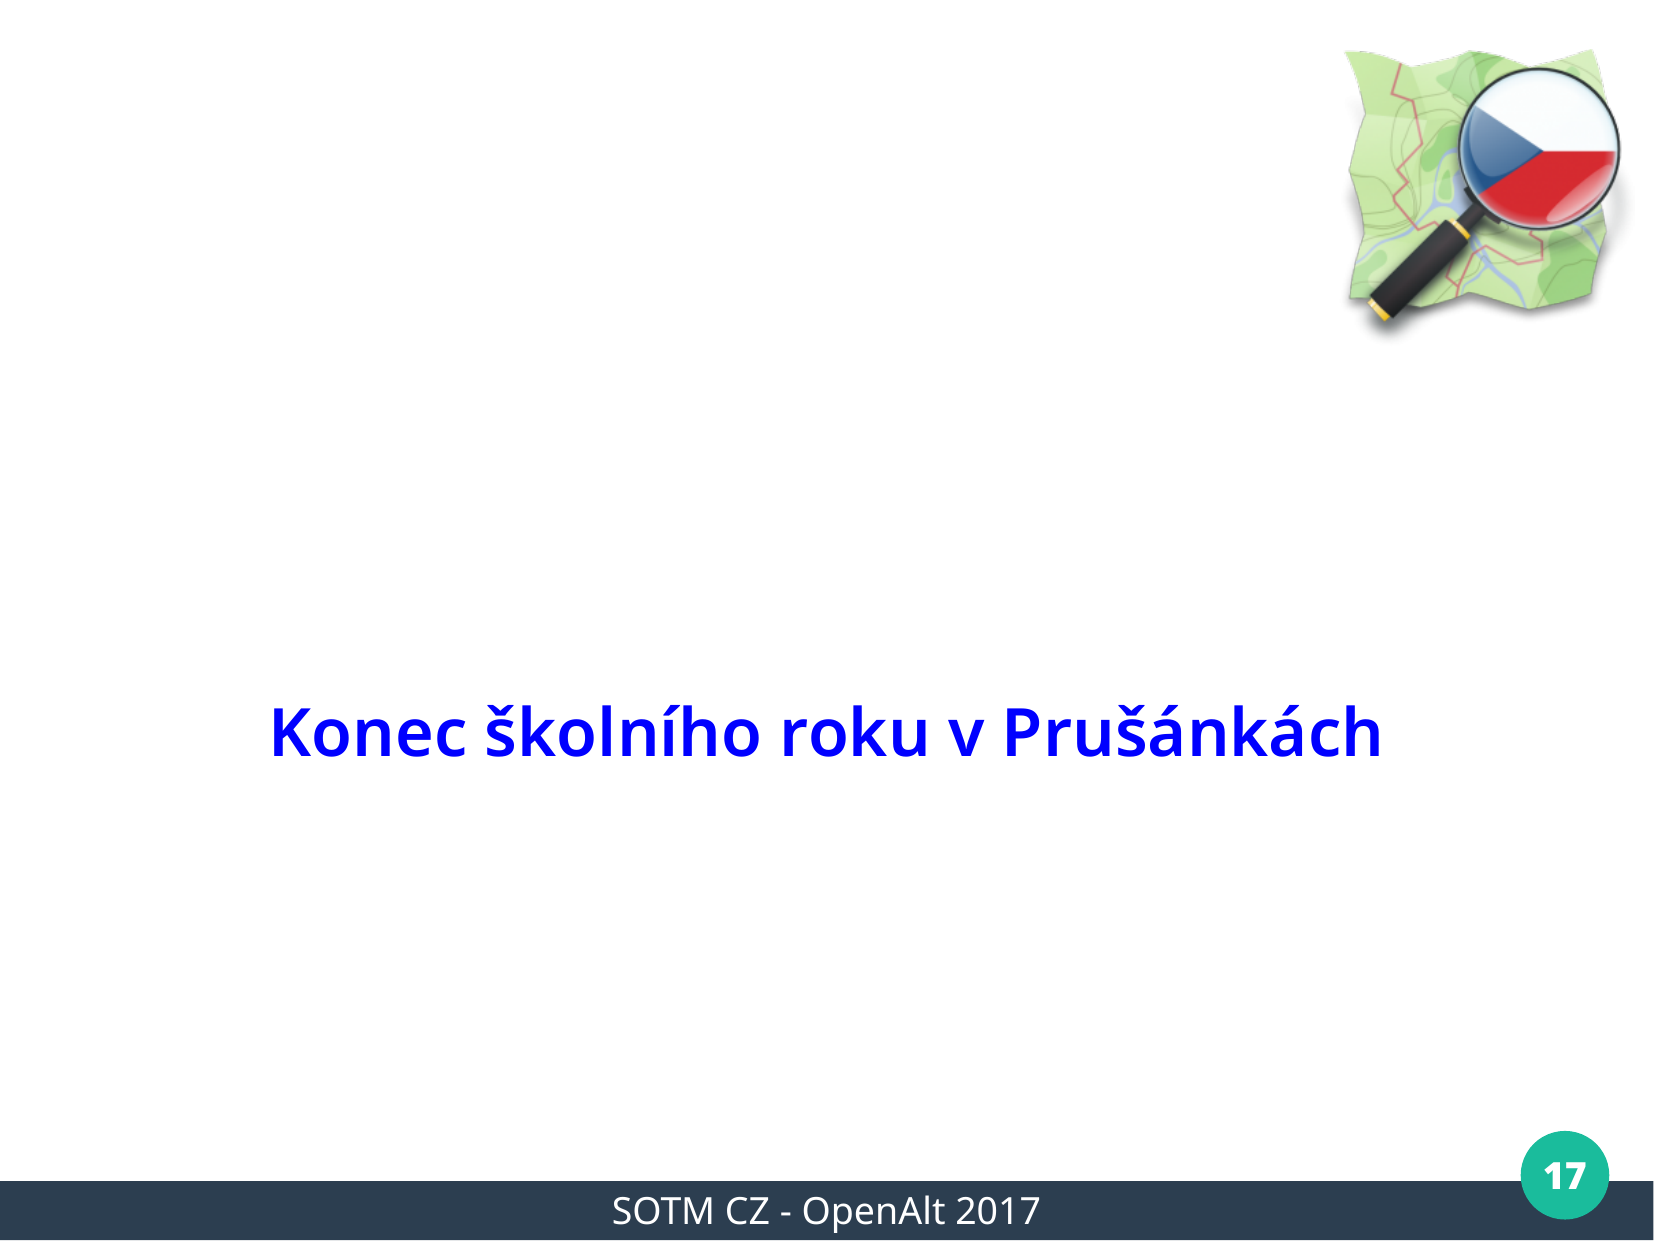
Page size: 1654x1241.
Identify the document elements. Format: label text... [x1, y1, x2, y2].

list Konec školního roku v Prušánkách [59, 324, 1595, 1152]
picture [1334, 49, 1635, 350]
